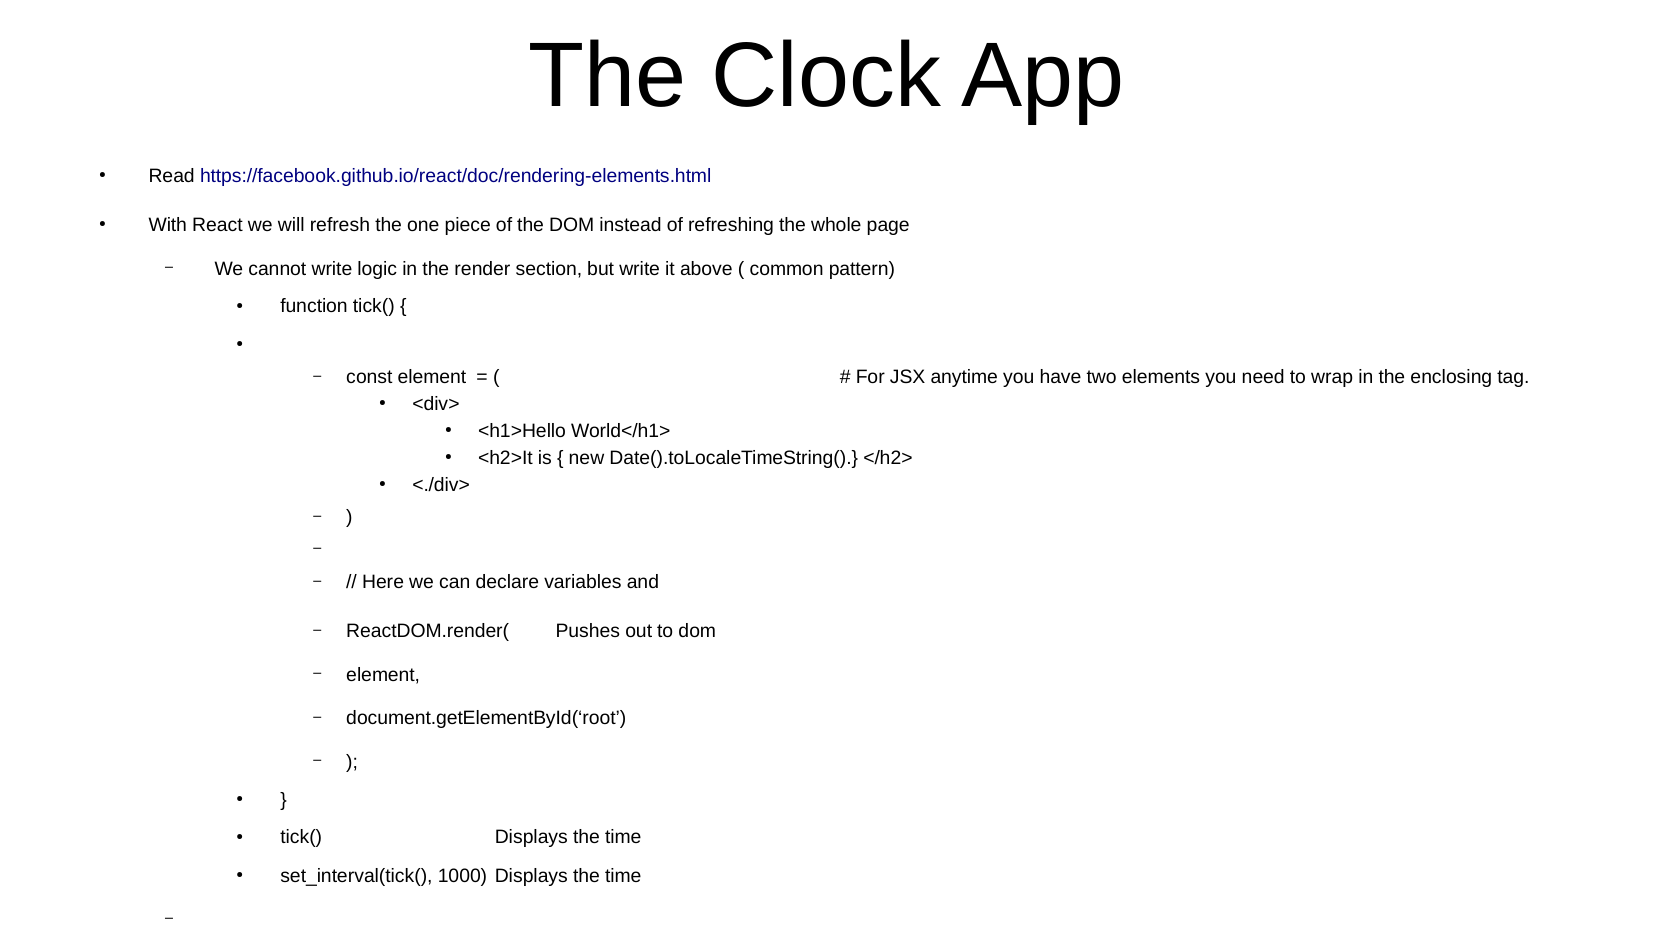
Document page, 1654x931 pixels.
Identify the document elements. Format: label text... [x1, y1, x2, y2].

title The Clock App [82, 0, 1571, 151]
list Read https://facebook.github.io/react/doc/rendering-elements.html With React we will refresh the one piece of the DOM instead of refreshing the whole page We cannot write logic in the render section, but write it above ( common pattern) function tick() { const element = ( # For JSX anytime you have two elements you need to wrap in the enclosing tag. <div> <h1>Hello World</h1> <h2>It is { new Date().toLocaleTimeString().} </h2> <./div> ) // Here we can declare variables and ReactDOM.render( Pushes out to dom element, document.getElementById(‘root’) ); } tick() Displays the time set_interval(tick(), 1000) Displays the time [82, 165, 1621, 901]
